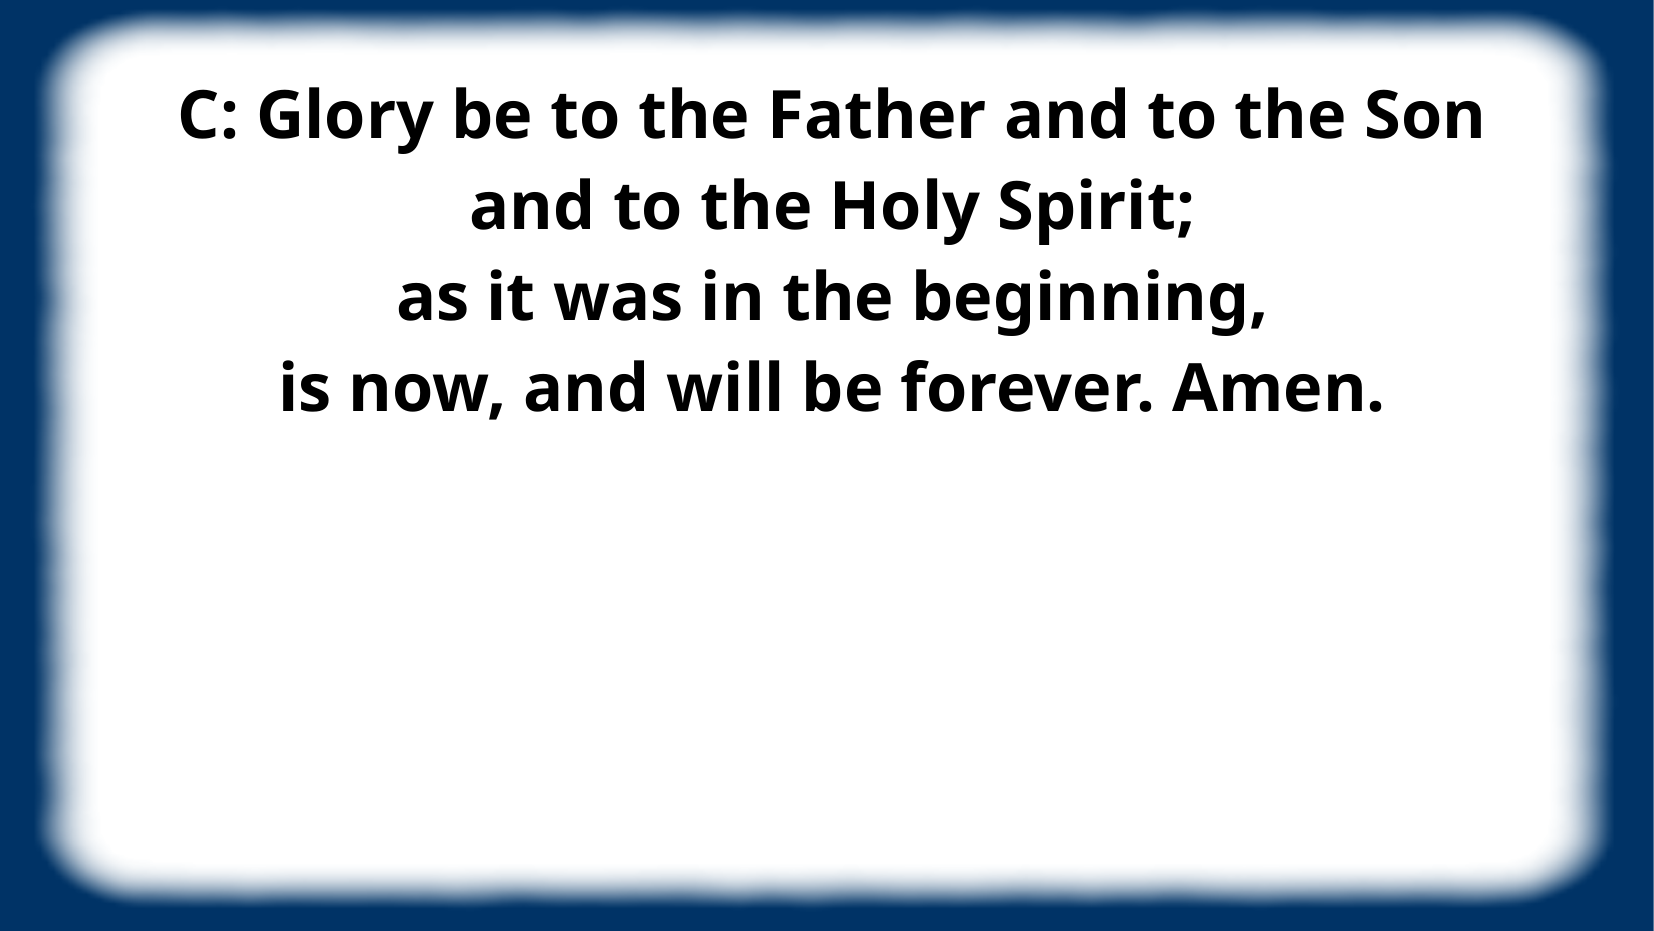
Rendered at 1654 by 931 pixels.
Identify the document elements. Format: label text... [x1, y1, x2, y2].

picture [0, 0, 1654, 931]
text_box C: Glory be to the Father and to the Son and to the Holy Spirit; as it was in the beginning, is now, and will be forever. Amen. [90, 60, 1576, 430]
